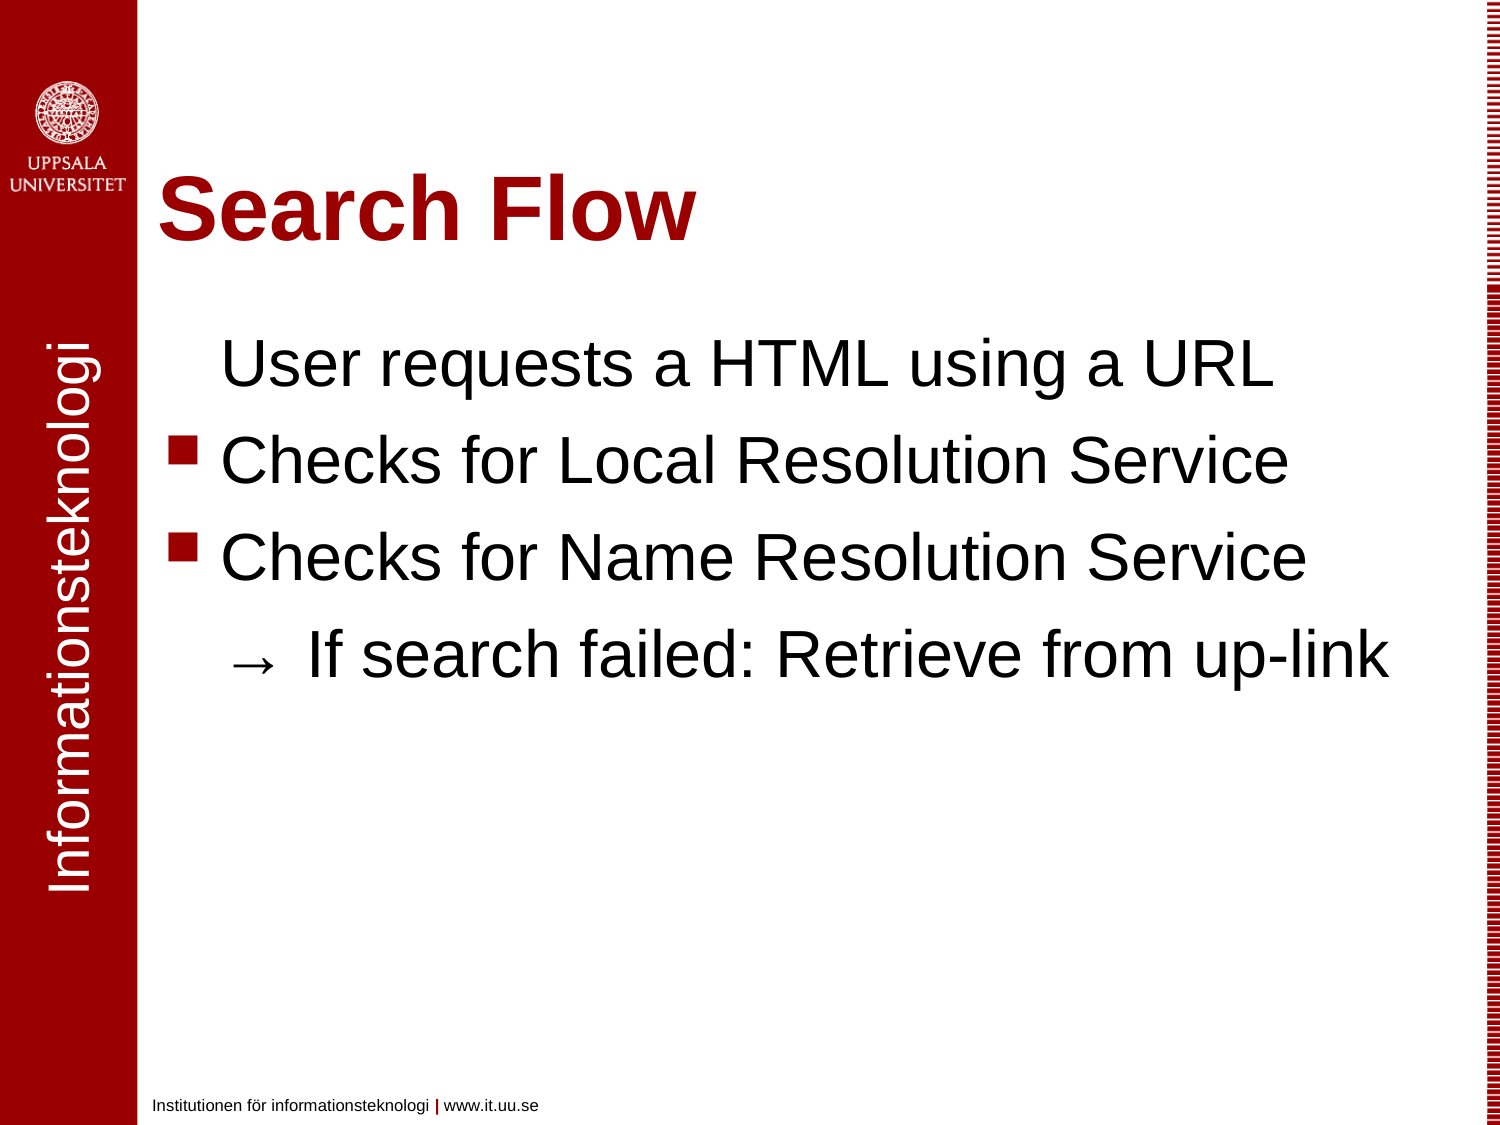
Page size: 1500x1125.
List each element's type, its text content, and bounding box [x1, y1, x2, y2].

list User requests a HTML using a URL Checks for Local Resolution Service Checks for Name Resolution Service → If search failed: Retrieve from up-link [149, 312, 1481, 1063]
picture [5, 76, 131, 200]
picture [1487, 0, 1500, 1125]
title Search Flow [142, 31, 1482, 267]
